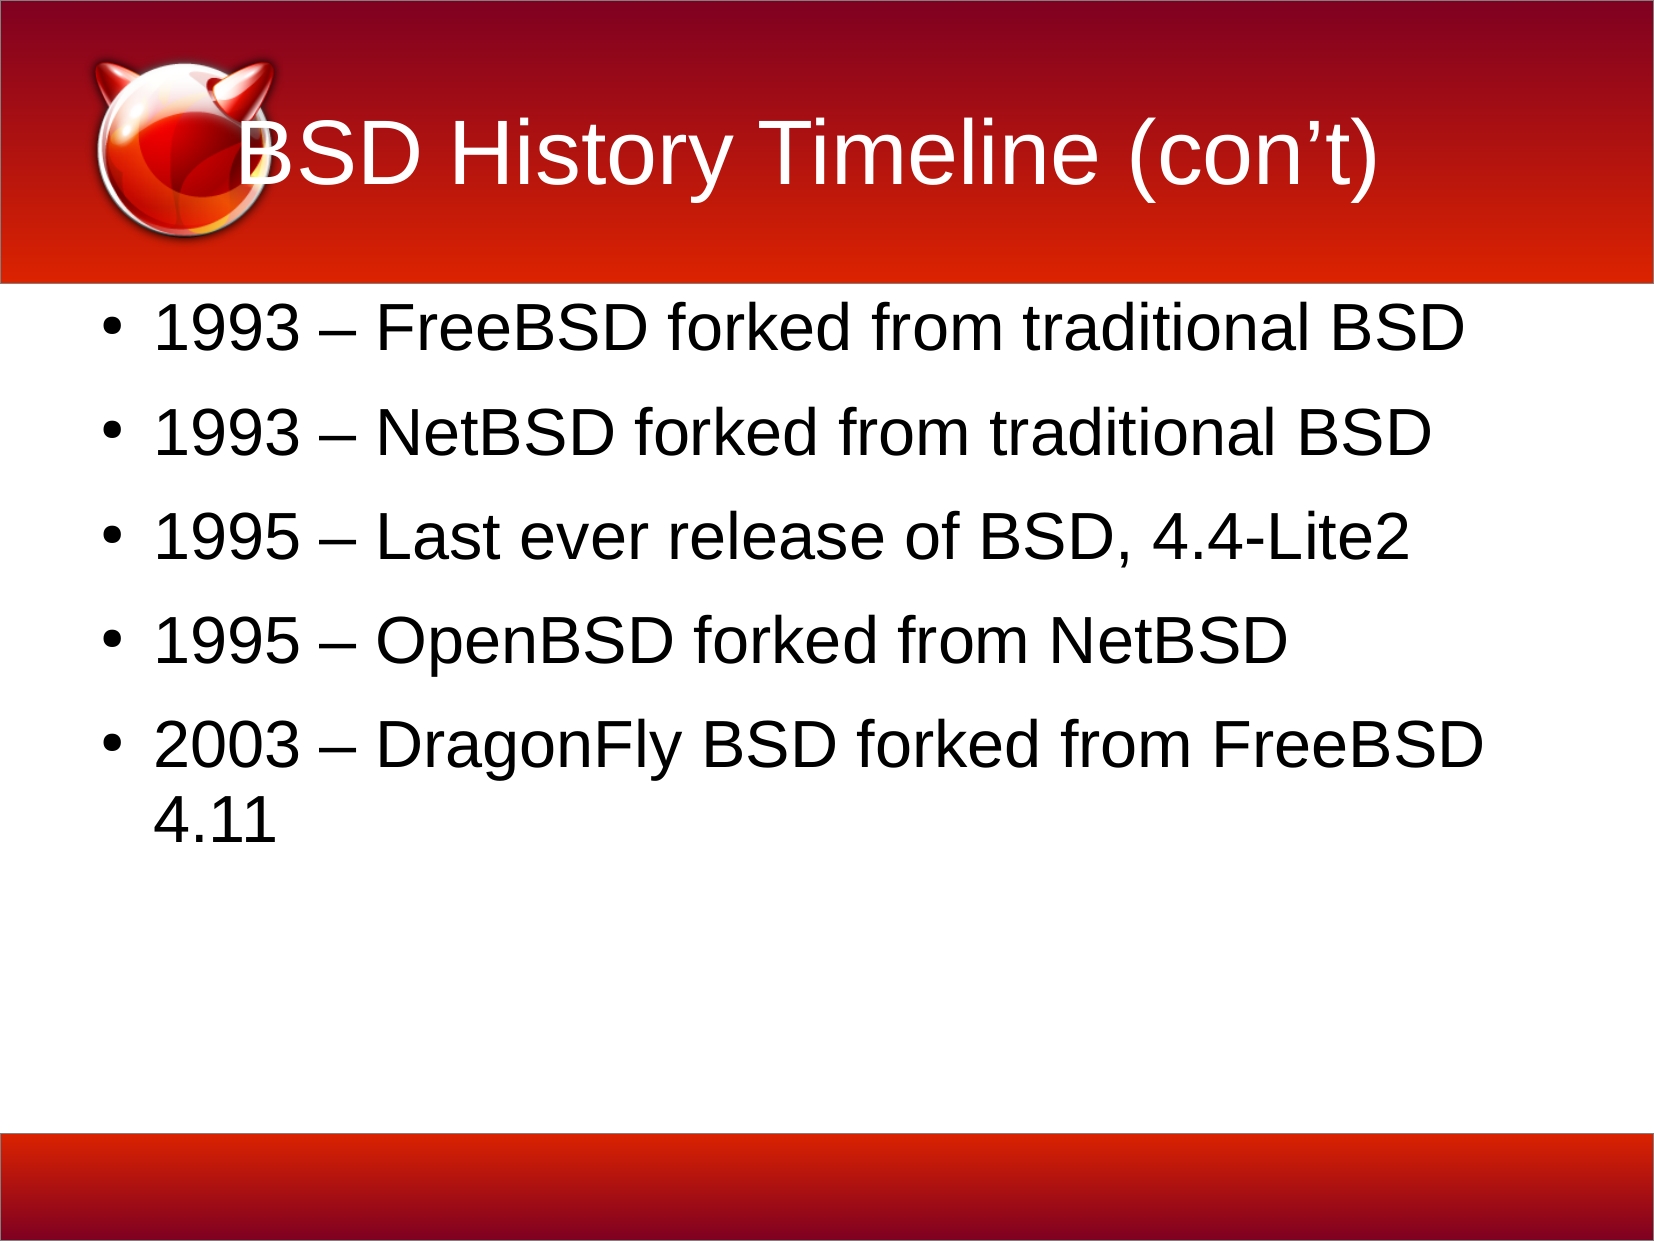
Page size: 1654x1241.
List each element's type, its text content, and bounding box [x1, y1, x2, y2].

title BSD History Timeline (con’t) [82, 49, 1536, 257]
list 1993 – FreeBSD forked from traditional BSD 1993 – NetBSD forked from traditional BSD 1995 – Last ever release of BSD, 4.4-Lite2 1995 – OpenBSD forked from NetBSD 2003 – DragonFly BSD forked from FreeBSD 4.11 [82, 290, 1538, 1010]
